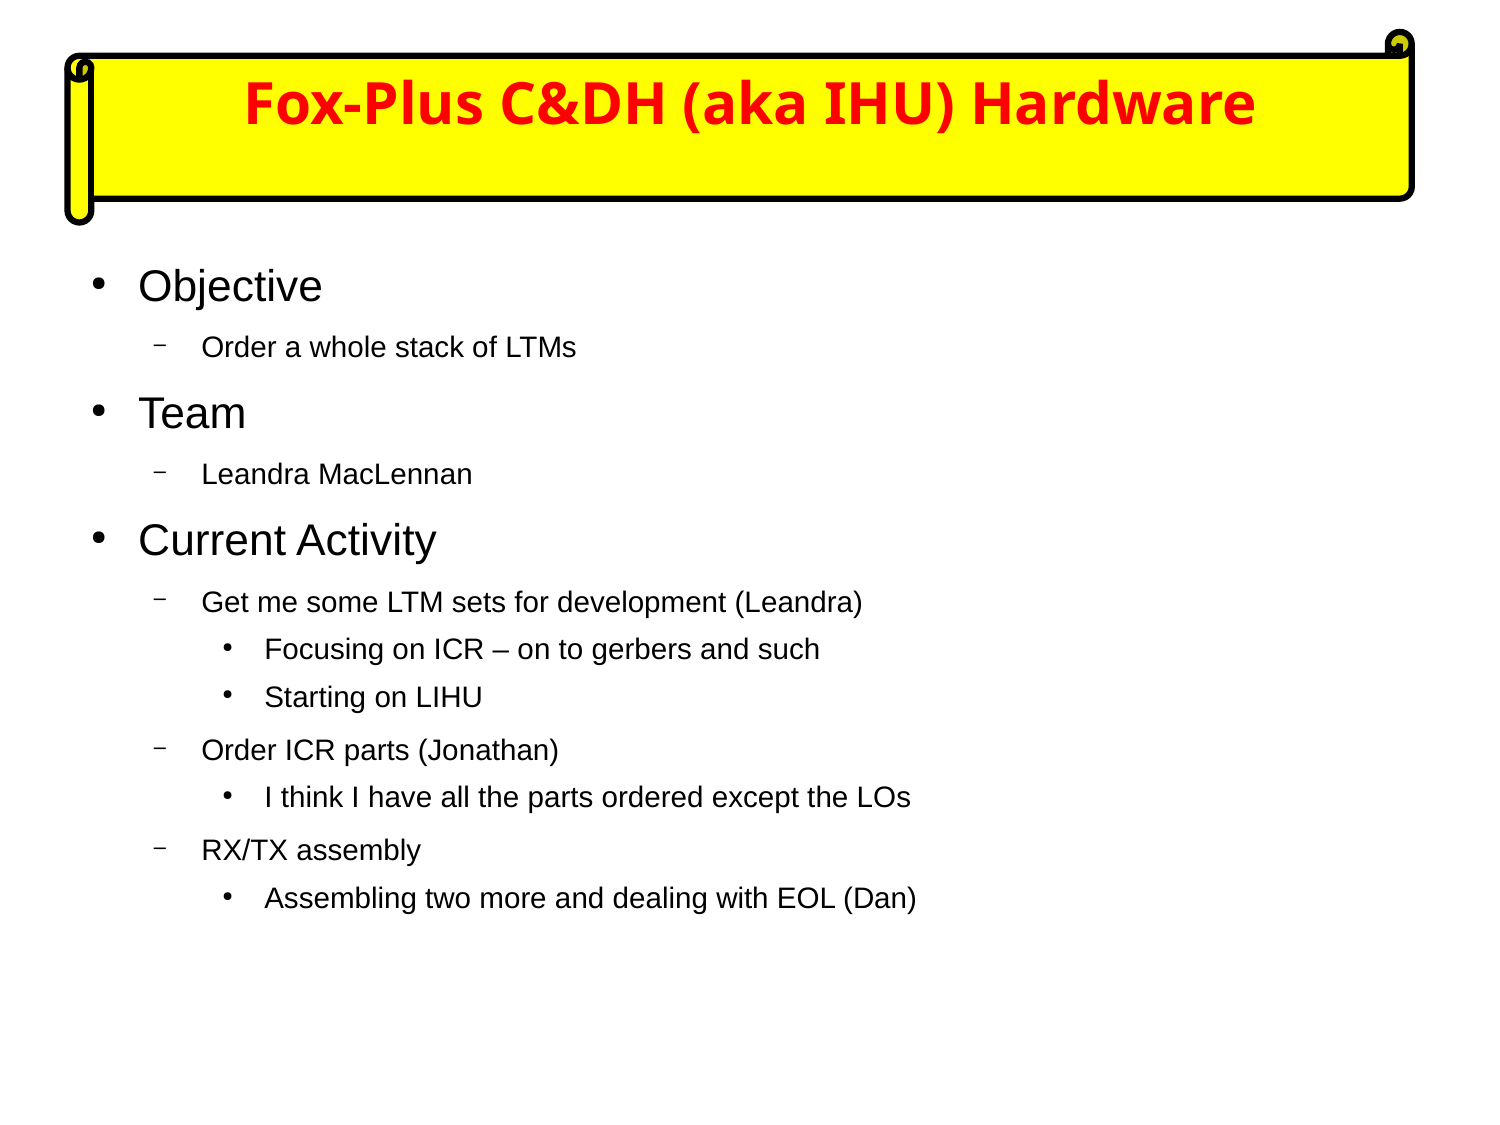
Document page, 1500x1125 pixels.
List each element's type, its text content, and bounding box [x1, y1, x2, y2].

text_box Fox-Plus C&DH (aka IHU) Hardware [0, 58, 1500, 144]
text_box [67, 144, 1412, 223]
text_box [72, 31, 1412, 58]
list Objective Order a whole stack of LTMs Team Leandra MacLennan Current Activity Get me some LTM sets for development (Leandra) Focusing on ICR – on to gerbers and such Starting on LIHU Order ICR parts (Jonathan) I think I have all the parts ordered except the LOs RX/TX assembly Assembling two more and dealing with EOL (Dan) [75, 263, 1426, 916]
